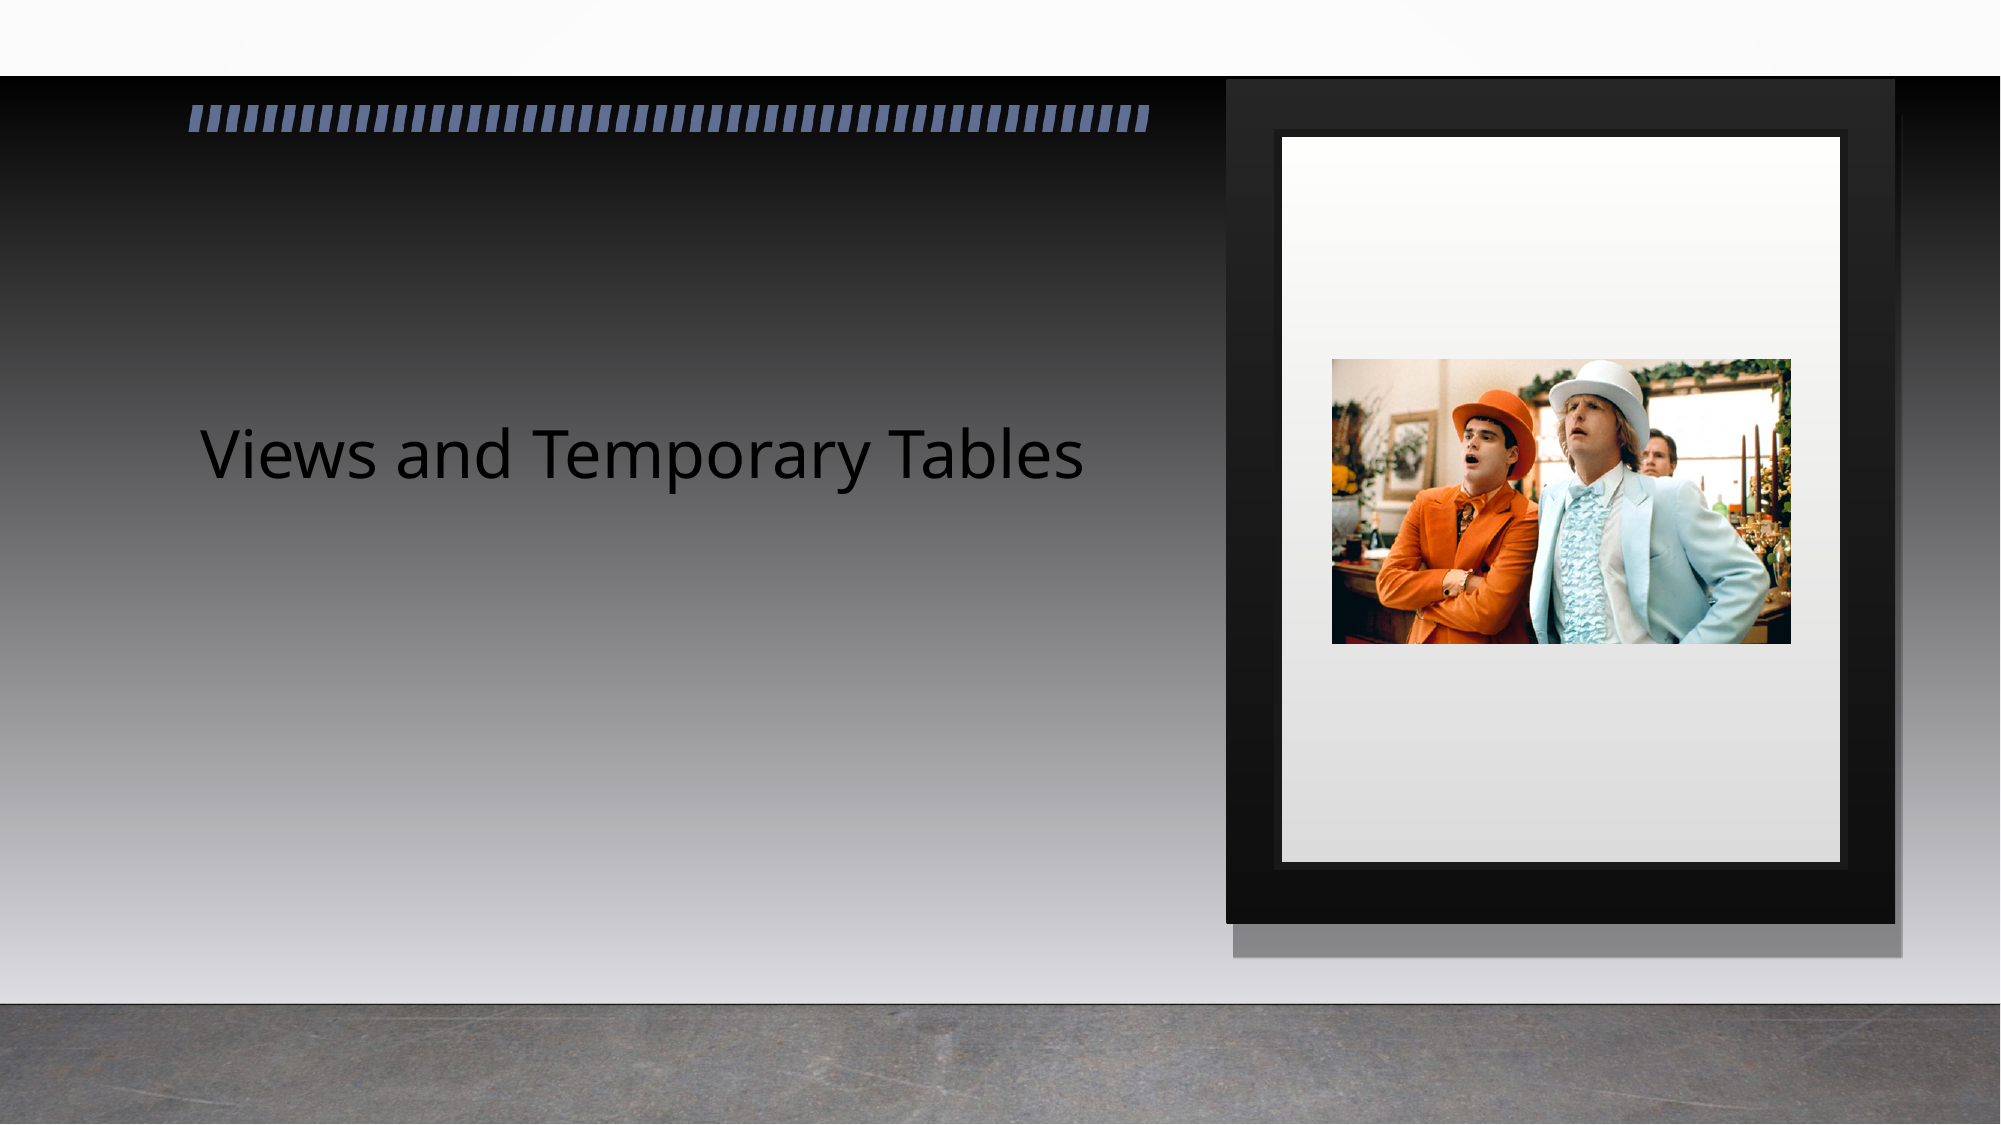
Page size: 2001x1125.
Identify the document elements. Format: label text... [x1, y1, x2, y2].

picture [1332, 359, 1791, 644]
title Views and Temporary Tables [185, 185, 1146, 501]
